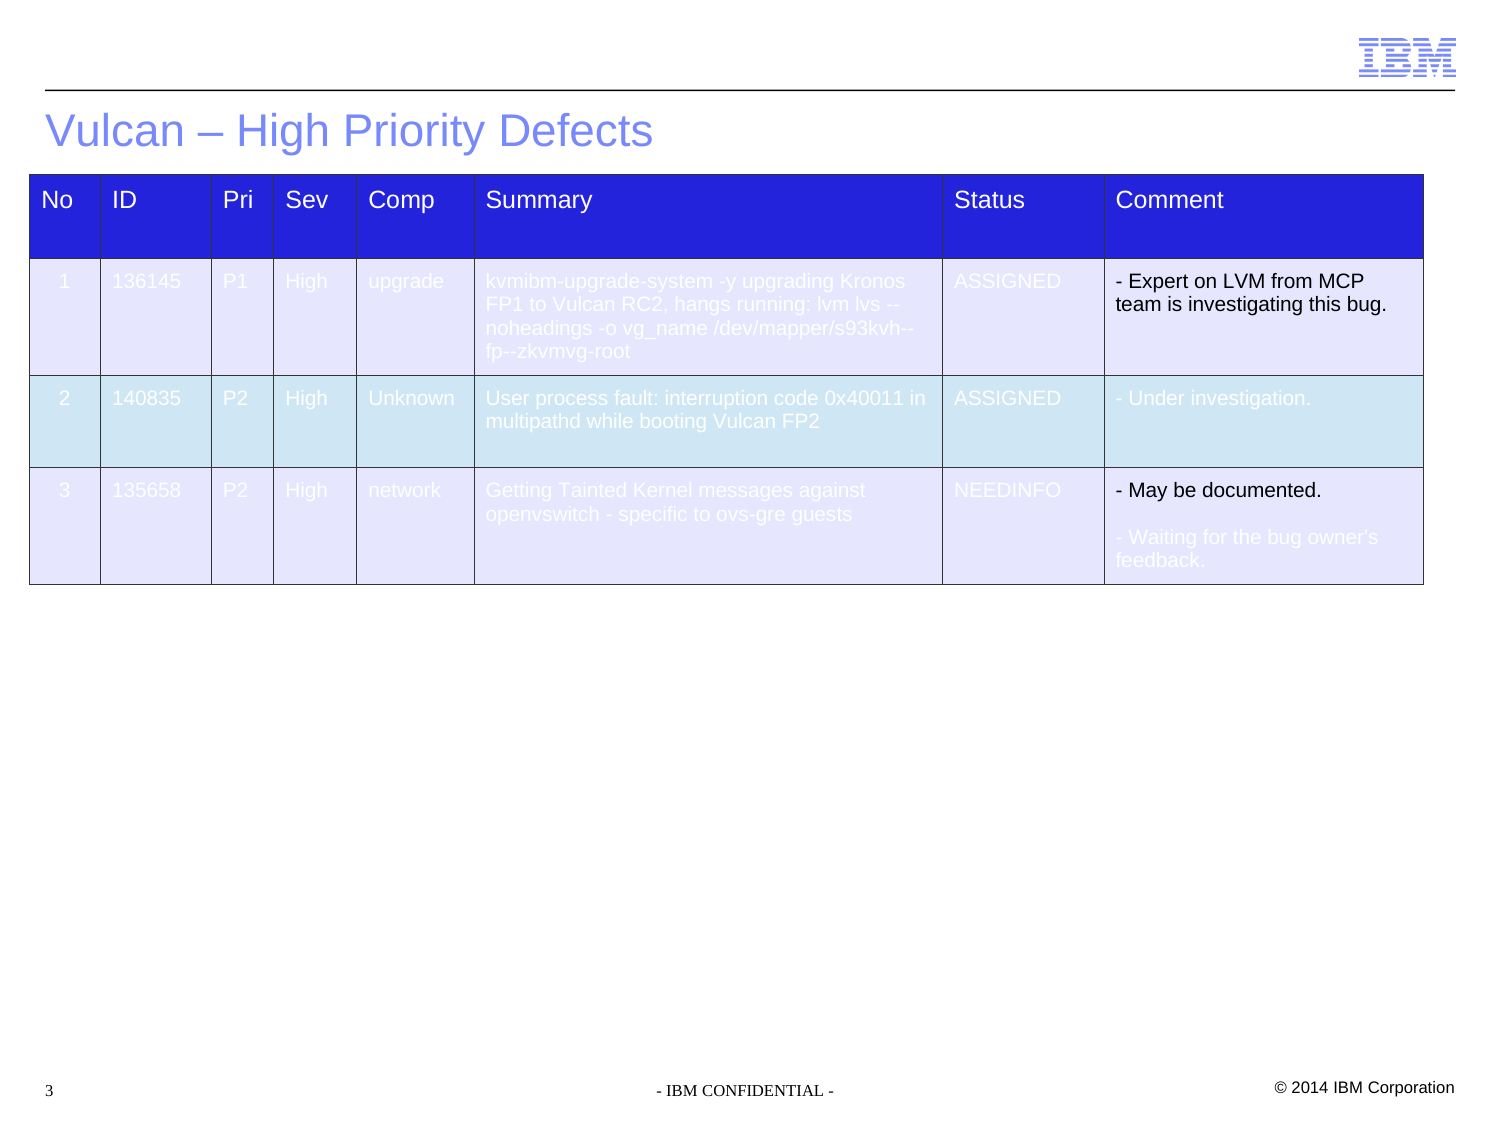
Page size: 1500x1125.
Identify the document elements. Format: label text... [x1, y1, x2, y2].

table_cell - Expert on LVM from MCP team is investigating this bug. [1105, 259, 1423, 375]
table_cell P2 [212, 468, 273, 584]
table_header Summary [475, 175, 942, 258]
table_header Status [943, 175, 1104, 258]
table_cell 136145 [101, 259, 211, 375]
table_header Comment [1105, 175, 1423, 258]
table_cell High [274, 376, 356, 467]
table_cell 1 [30, 259, 100, 375]
table_cell - Under investigation. [1105, 376, 1423, 467]
table_header ID [101, 175, 211, 258]
picture [1359, 37, 1456, 77]
table_cell High [274, 468, 356, 584]
table_header Pri [212, 175, 273, 258]
table_cell P2 [212, 376, 273, 467]
table_cell High [274, 259, 356, 375]
table_cell - May be documented. - Waiting for the bug owner's feedback. [1105, 468, 1423, 584]
table_cell Unknown [357, 376, 474, 467]
table_cell upgrade [357, 259, 474, 375]
table_cell NEEDINFO [943, 468, 1104, 584]
table_header No [30, 175, 100, 258]
table_cell 2 [30, 376, 100, 467]
table_cell network [357, 468, 474, 584]
title Vulcan – High Priority Defects [30, 97, 1456, 175]
table_header Comp [357, 175, 474, 258]
table_cell 135658 [101, 468, 211, 584]
table_header Sev [274, 175, 356, 258]
table_cell kvmibm-upgrade-system -y upgrading Kronos FP1 to Vulcan RC2, hangs running: lvm lvs --noheadings -o vg_name /dev/mapper/s93kvh--fp--zkvmvg-root [475, 259, 942, 375]
table_cell P1 [212, 259, 273, 375]
table_cell 3 [30, 468, 100, 584]
table_cell Getting Tainted Kernel messages against openvswitch - specific to ovs-gre guests [475, 468, 942, 584]
table_cell ASSIGNED [943, 259, 1104, 375]
table_cell 140835 [101, 376, 211, 467]
table_cell User process fault: interruption code 0x40011 in multipathd while booting Vulcan FP2 [475, 376, 942, 467]
table_cell ASSIGNED [943, 376, 1104, 467]
